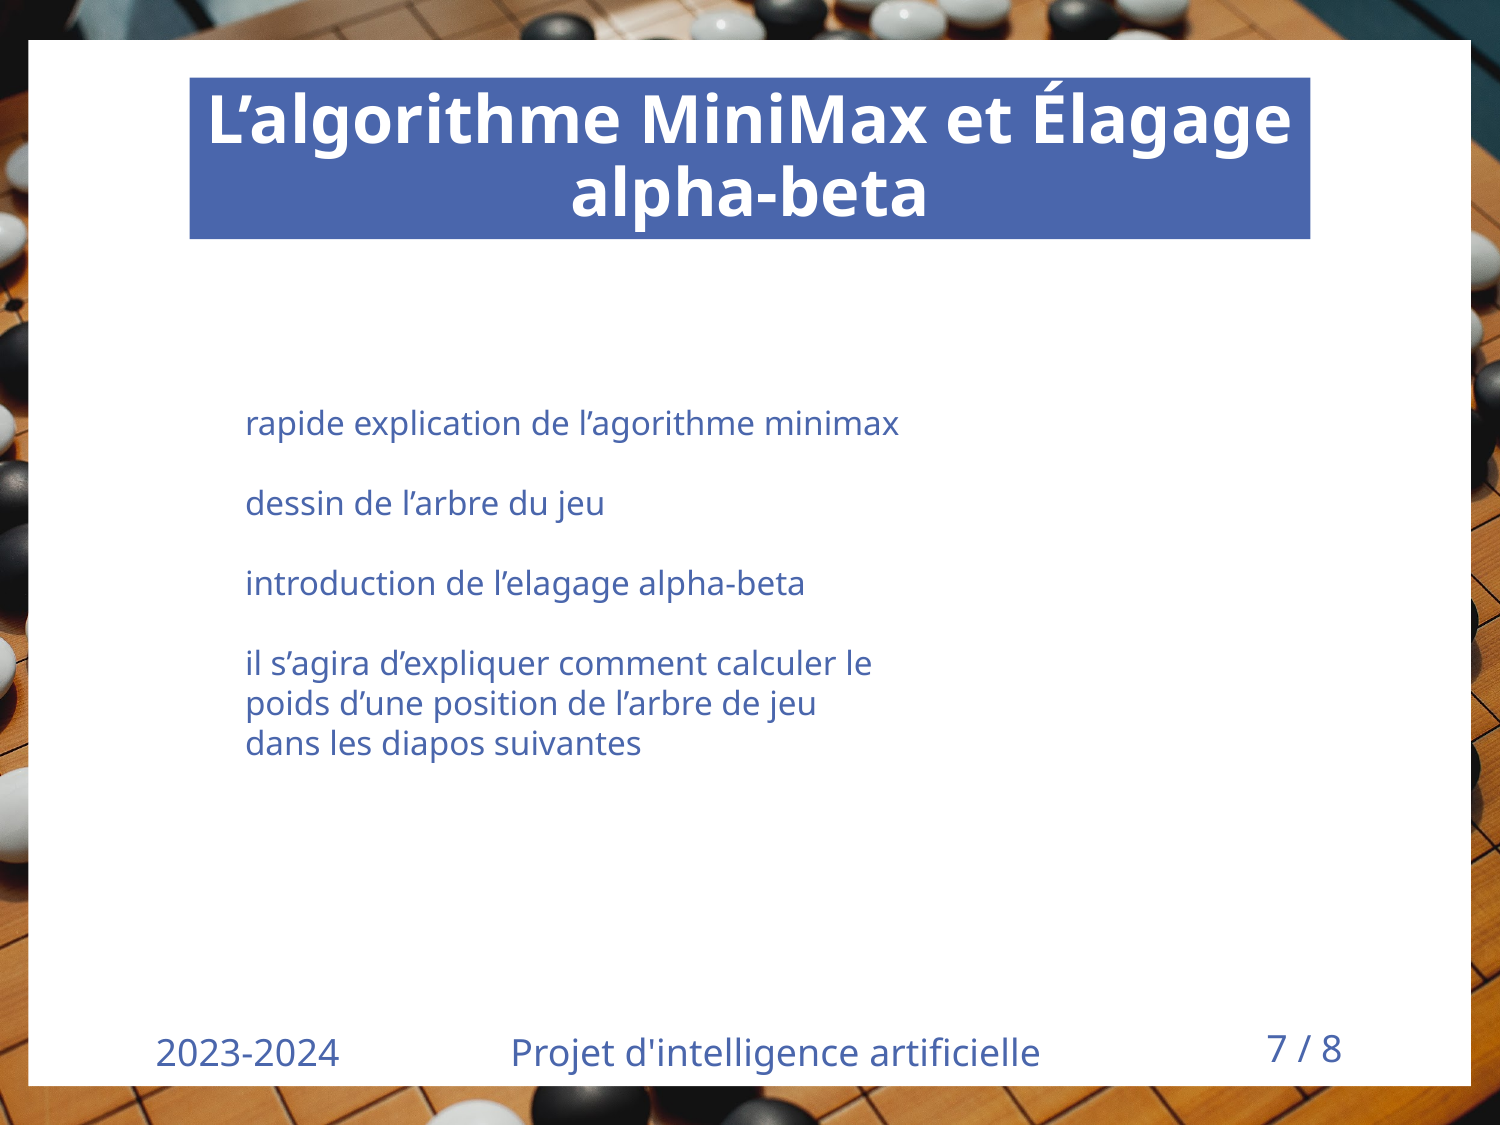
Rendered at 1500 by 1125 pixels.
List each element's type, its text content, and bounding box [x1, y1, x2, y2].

text_box rapide explication de l’agorithme minimax dessin de l’arbre du jeu introduction de l’elagage alpha-beta il s’agira d’expliquer comment calculer le poids d’une position de l’arbre de jeu dans les diapos suivantes [229, 347, 933, 760]
text_box 2023-2024 [140, 1021, 428, 1081]
title L’algorithme MiniMax et Élagage alpha-beta [189, 77, 1311, 240]
text_box <number> / 8 [1147, 1021, 1358, 1081]
picture [0, 0, 1500, 1125]
text_box Projet d'intelligence artificielle [485, 1021, 1067, 1081]
